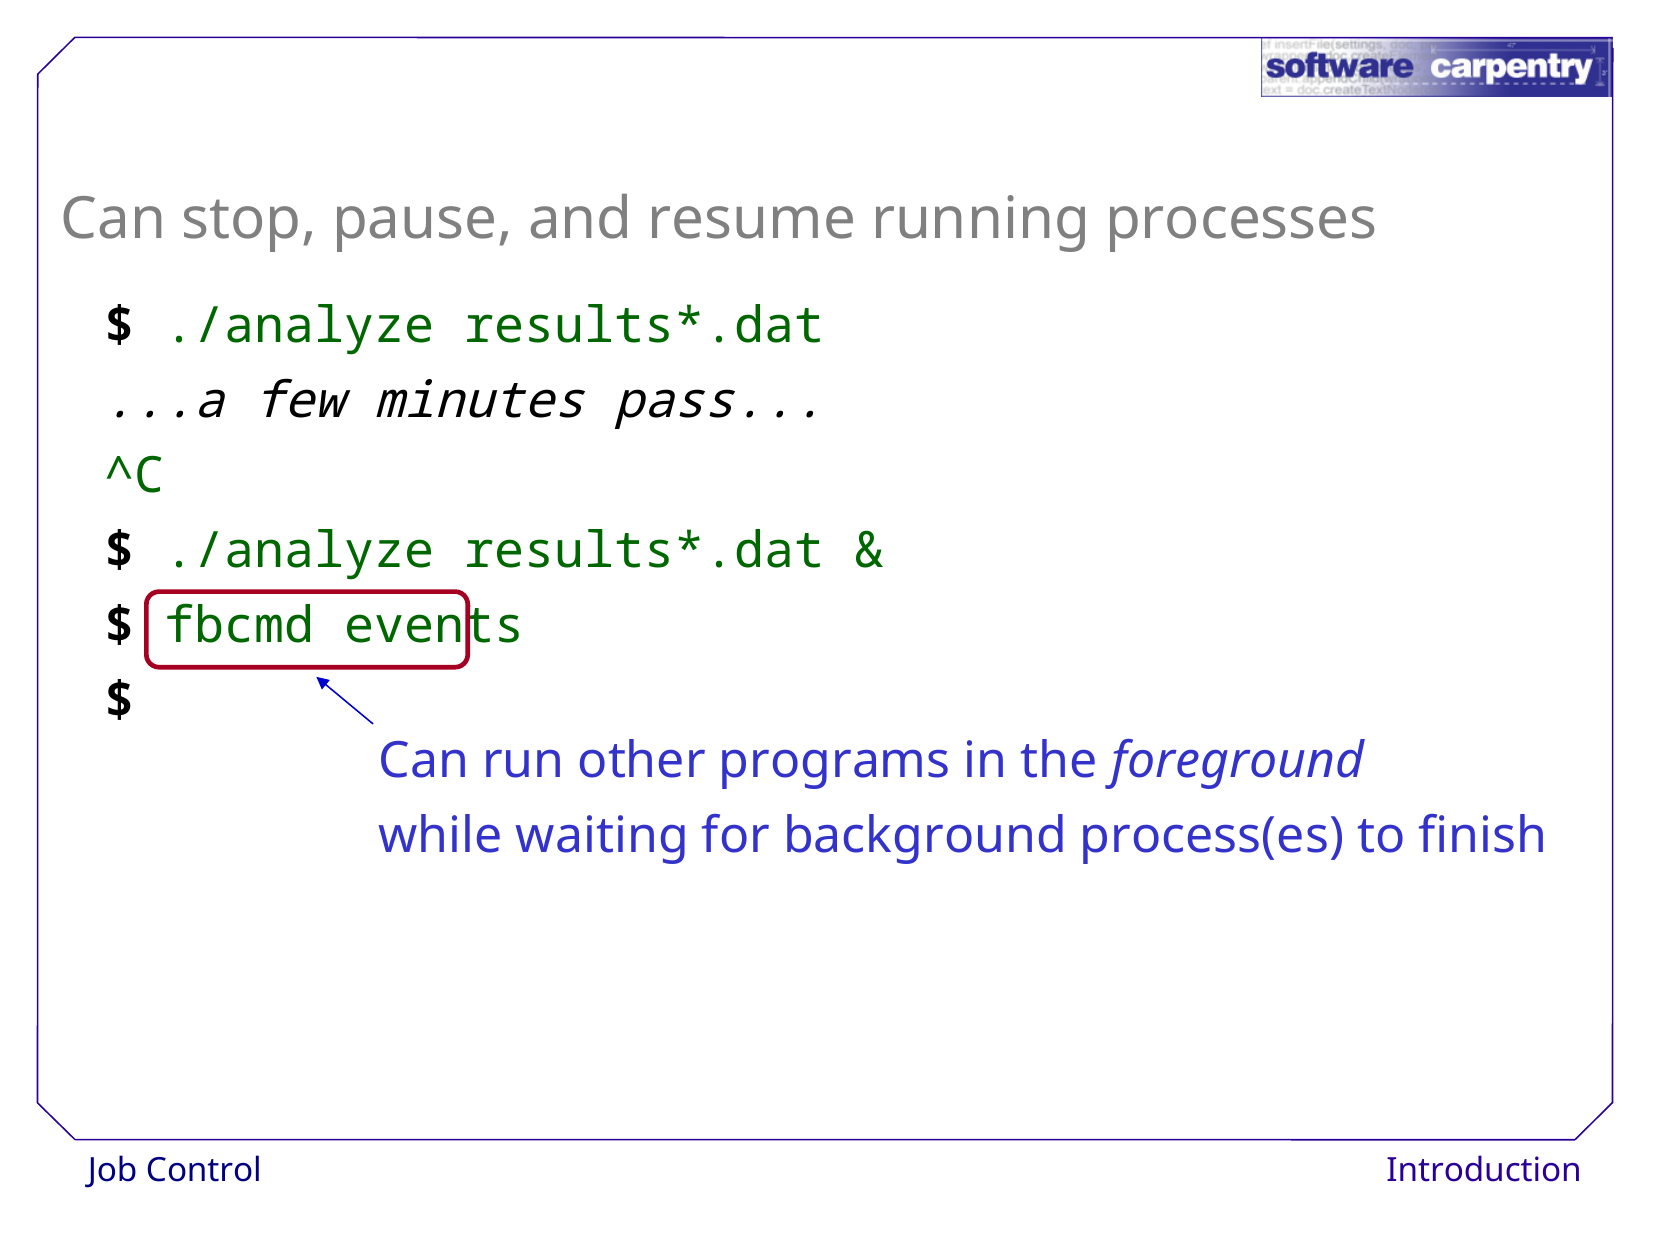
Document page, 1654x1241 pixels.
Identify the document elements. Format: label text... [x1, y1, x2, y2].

picture [1261, 39, 1613, 97]
text_box Can run other programs in the foreground while waiting for background process(es) to finish [363, 705, 1527, 866]
text_box Can stop, pause, and resume running processes [45, 138, 1543, 259]
text_box $ ./analyze results*.dat ...a few minutes pass... ^C $ ./analyze results*.dat & $ fbcmd events $ [89, 270, 1512, 1065]
